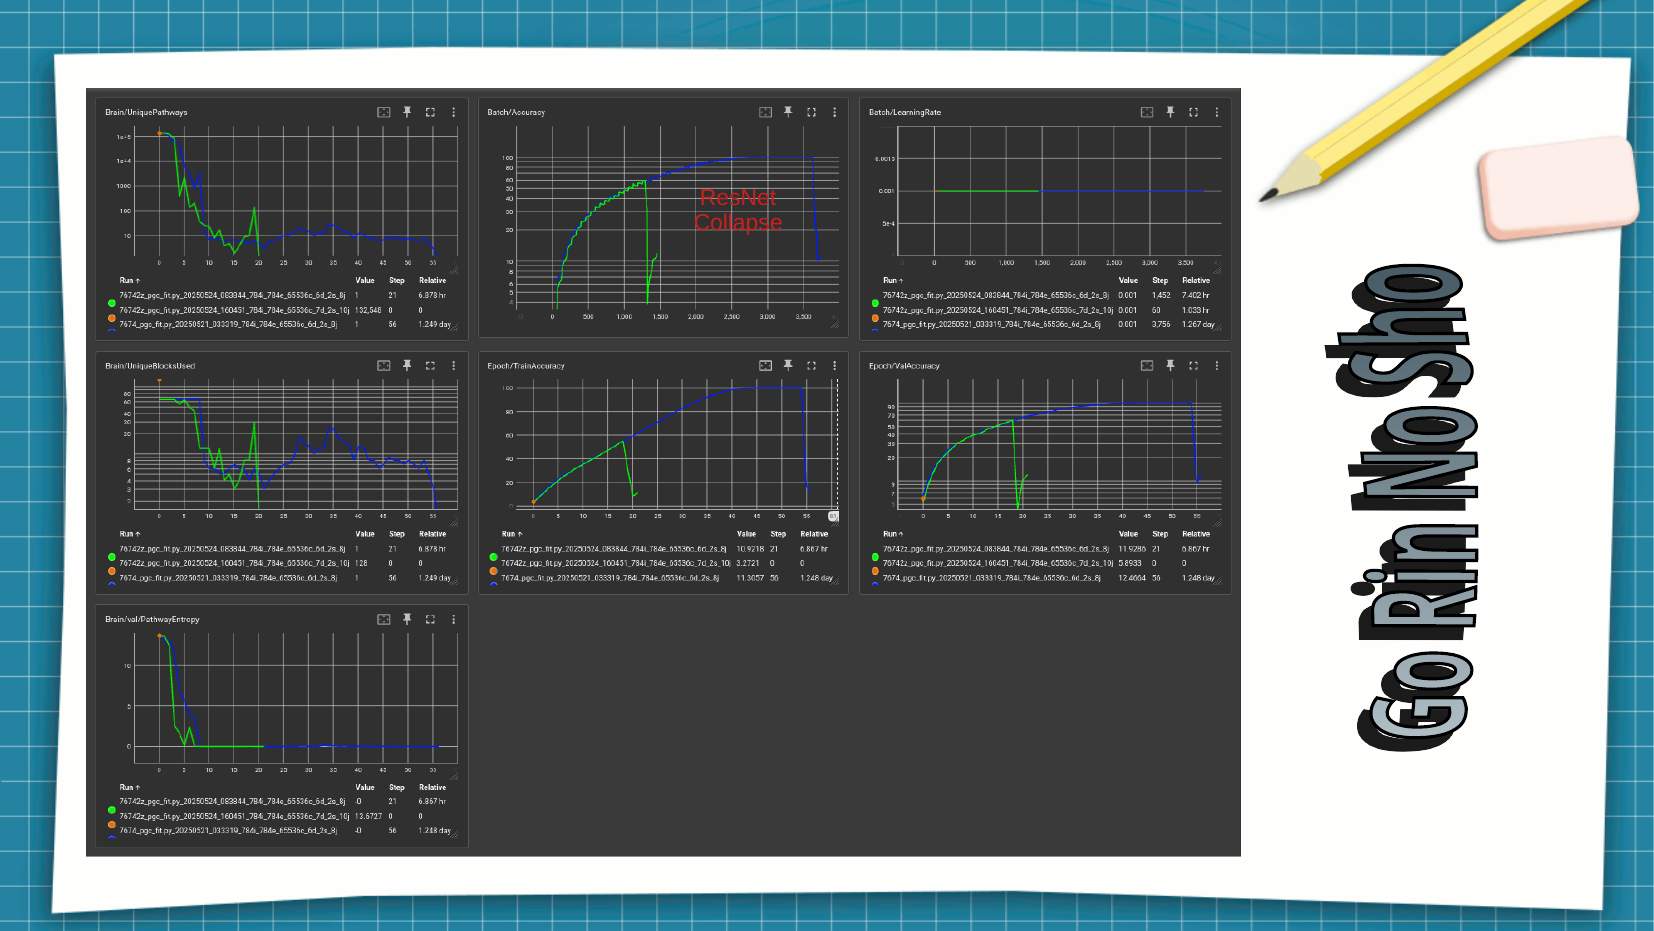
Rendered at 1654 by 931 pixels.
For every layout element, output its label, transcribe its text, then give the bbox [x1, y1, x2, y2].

text_box Go Rin No Sho [1393, 525, 1477, 561]
text_box Go Rin No Sho [1370, 697, 1467, 738]
text_box Go Rin No Sho [1338, 309, 1468, 345]
text_box Go Rin No Sho [1364, 570, 1386, 582]
picture [0, 0, 1654, 931]
text_box Go Rin No Sho [1349, 351, 1473, 384]
text_box Go Rin No Sho [1394, 652, 1472, 690]
text_box ResNet Collapse [649, 177, 827, 244]
text_box Go Rin No Sho [1384, 407, 1477, 444]
text_box Go Rin No Sho [1361, 453, 1477, 497]
text_box Go Rin No Sho [1395, 570, 1477, 582]
text_box Go Rin No Sho [1372, 586, 1476, 626]
text_box Go Rin No Sho [1365, 265, 1462, 302]
